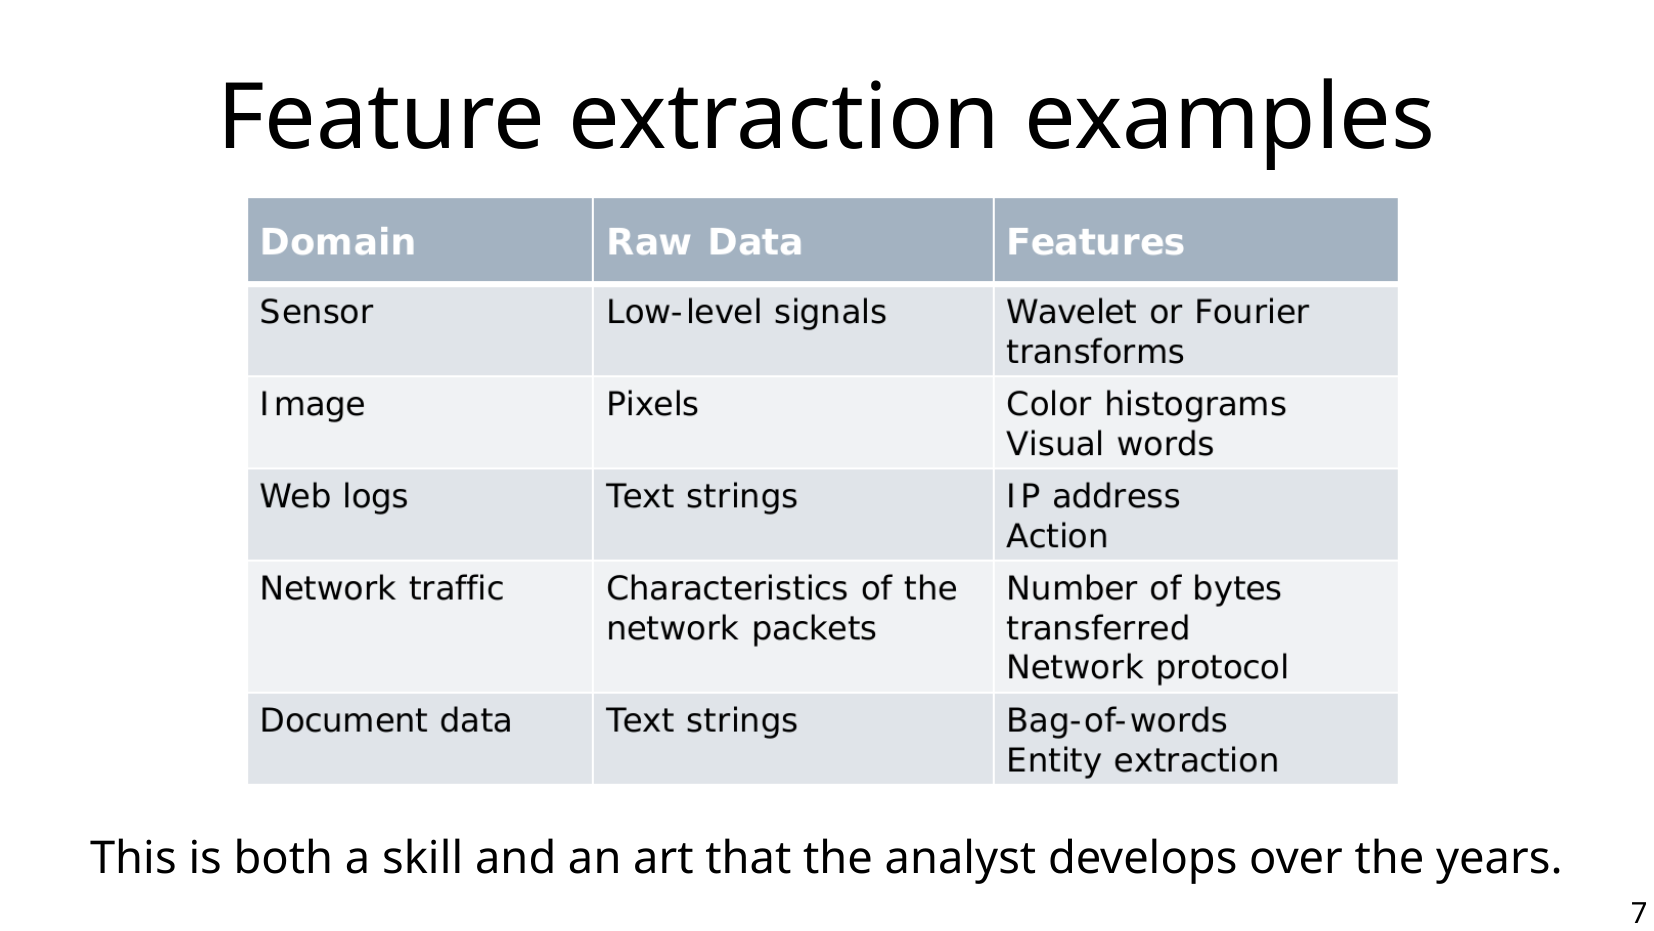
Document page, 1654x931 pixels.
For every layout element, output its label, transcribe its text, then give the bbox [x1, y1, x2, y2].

list This is both a skill and an art that the analyst develops over the years. [82, 825, 1571, 905]
picture [240, 191, 1407, 792]
title Feature extraction examples [82, 1, 1571, 226]
